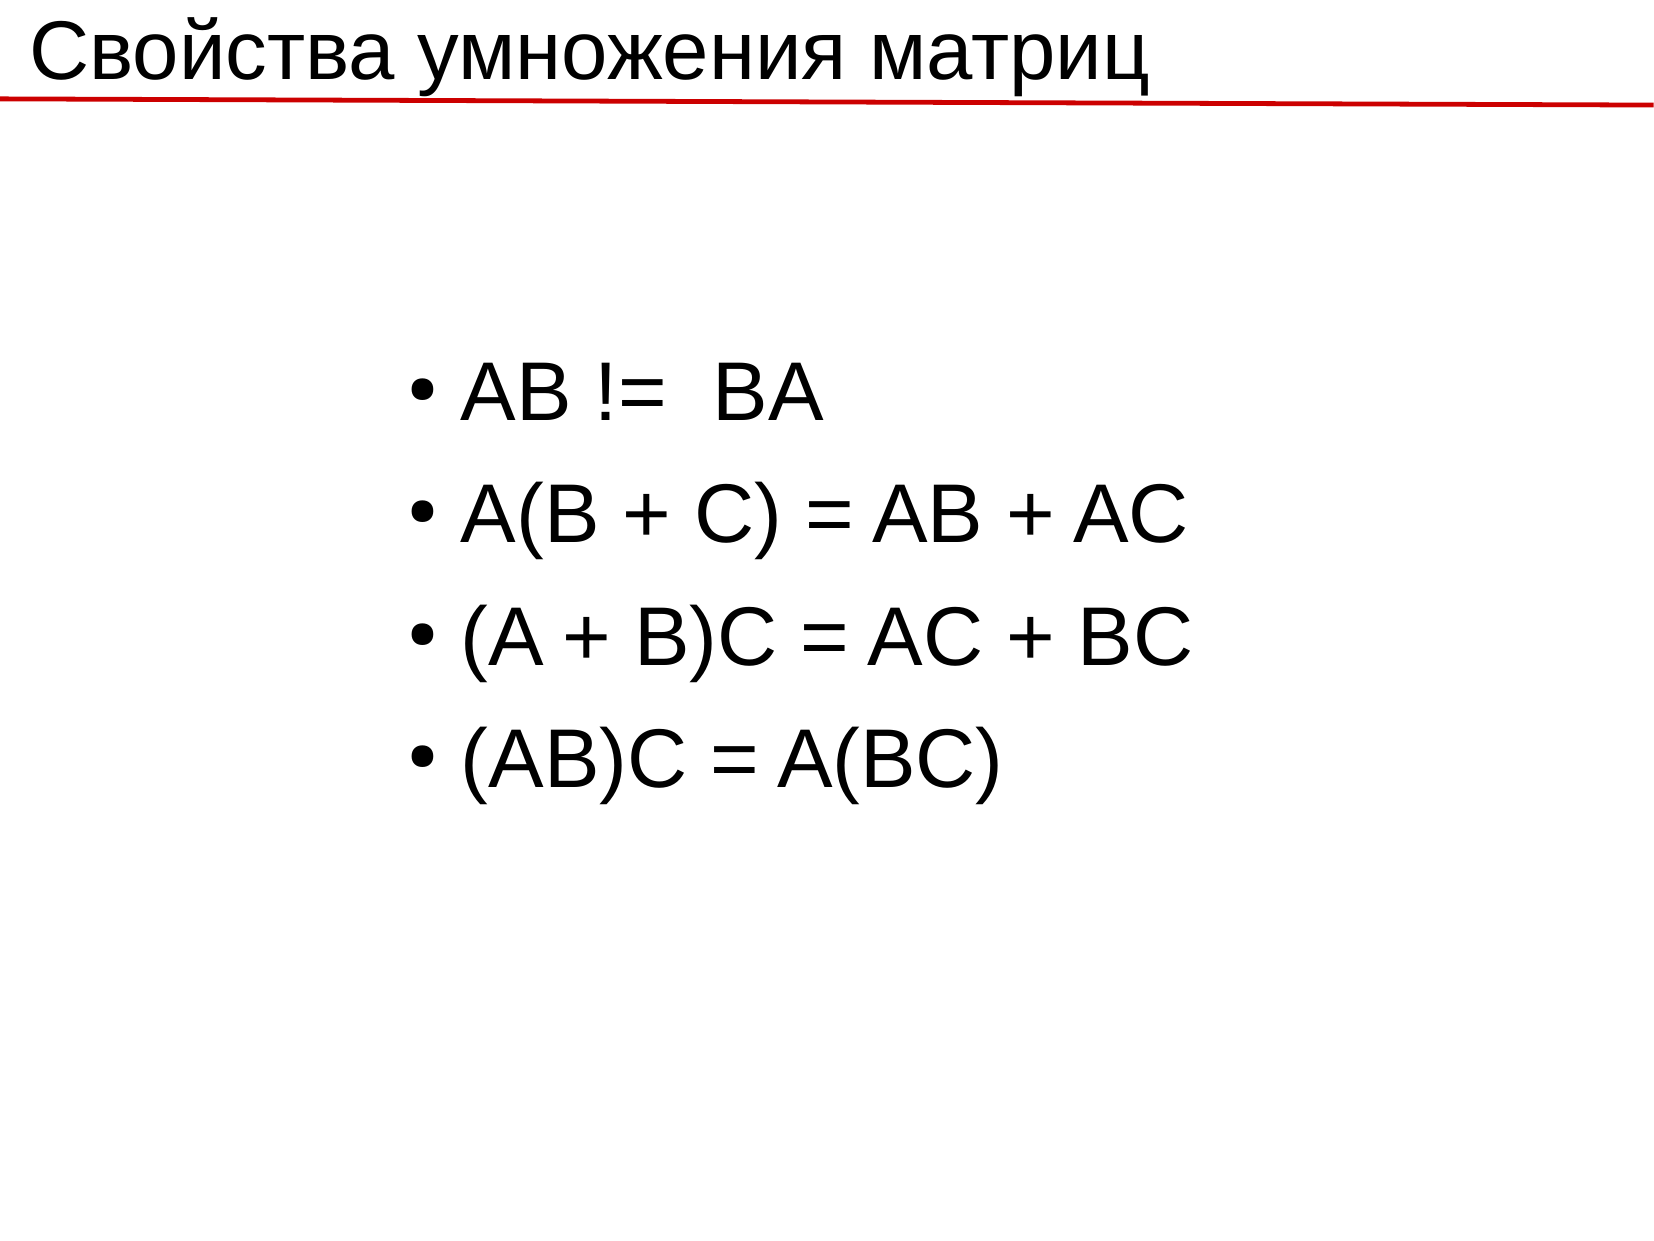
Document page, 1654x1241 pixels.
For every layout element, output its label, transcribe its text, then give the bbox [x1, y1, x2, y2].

list AB != BA A(B + C) = AB + AC (A + B)C = AC + BC (AB)C = A(BC) [390, 345, 1306, 915]
title Свойства умножения матриц [29, 2, 1335, 99]
